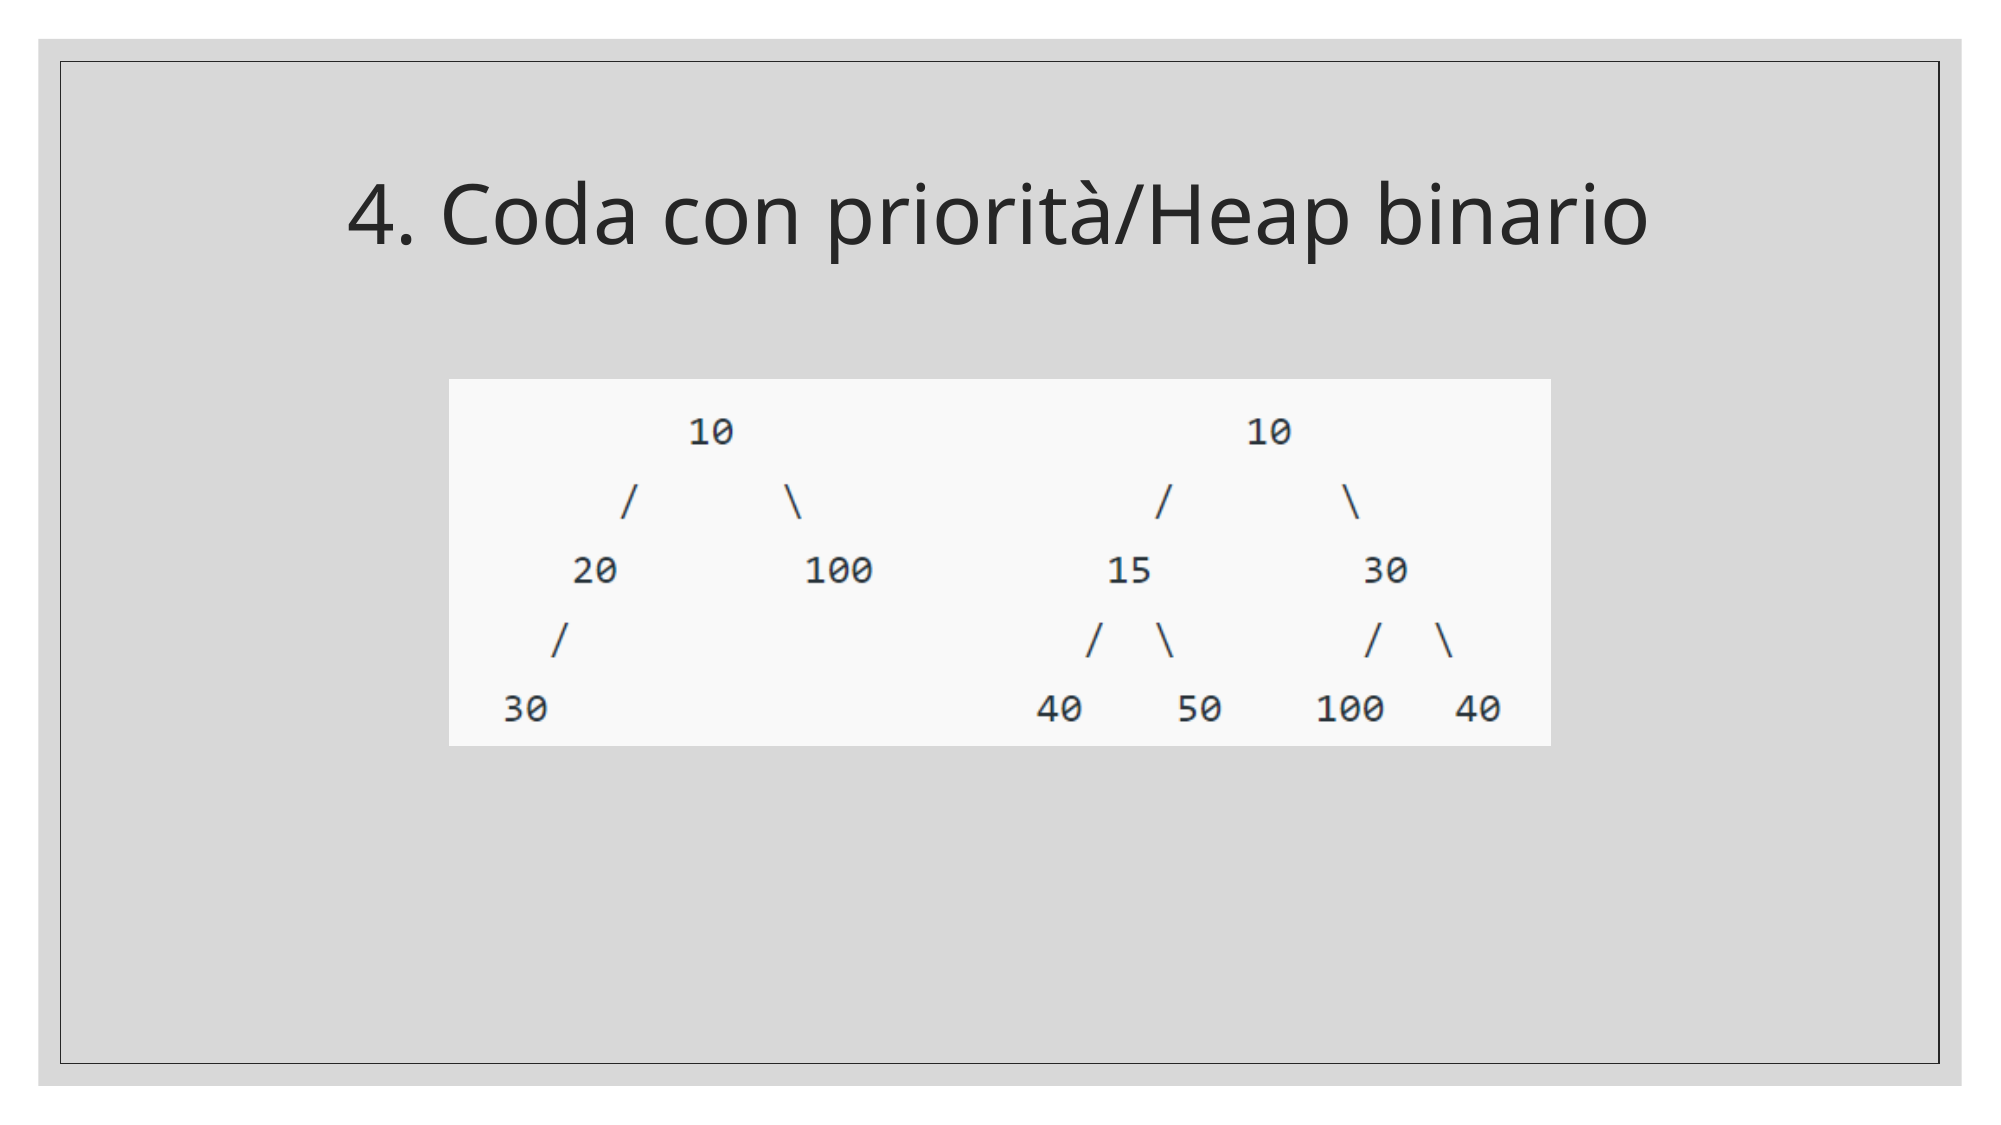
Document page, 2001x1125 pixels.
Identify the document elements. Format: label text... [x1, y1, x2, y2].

title 4. Coda con priorità/Heap binario [174, 105, 1825, 331]
picture [449, 379, 1551, 746]
